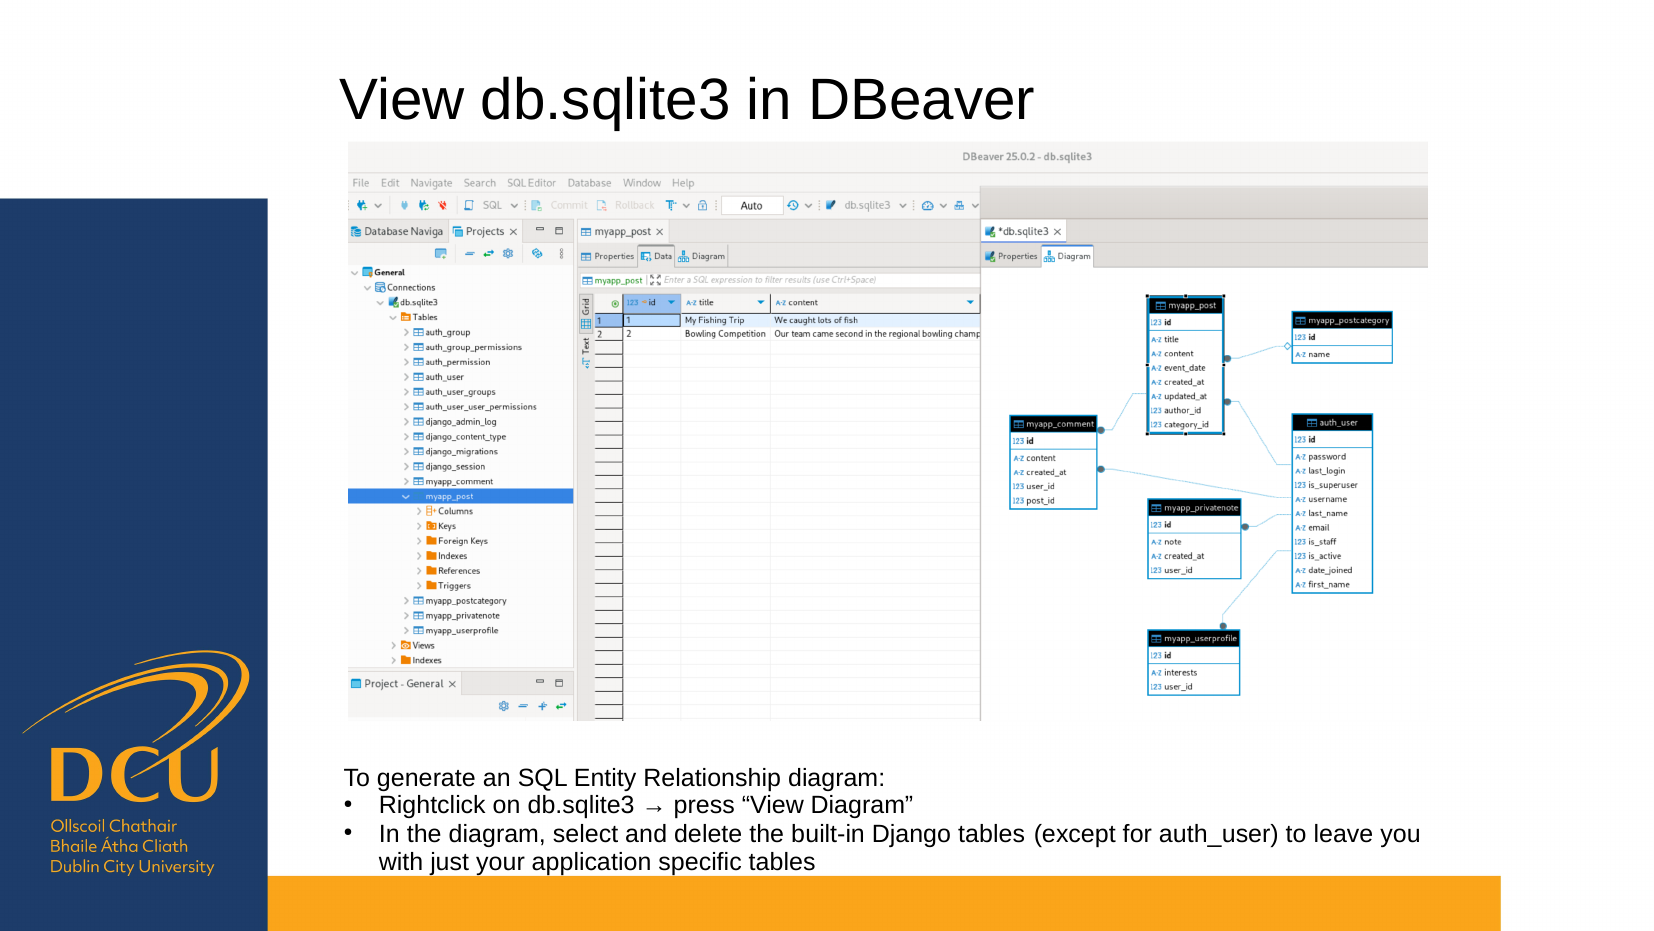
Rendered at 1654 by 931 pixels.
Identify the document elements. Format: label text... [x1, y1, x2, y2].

picture [0, 0, 1654, 931]
text_box To generate an SQL Entity Relationship diagram: Rightclick on db.sqlite3 → press “View Diagram” In the diagram, select and delete the built-in Django tables (except for auth_user) to leave you with just your application specific tables [328, 755, 1477, 931]
text_box View db.sqlite3 in DBeaver [324, 59, 1304, 139]
